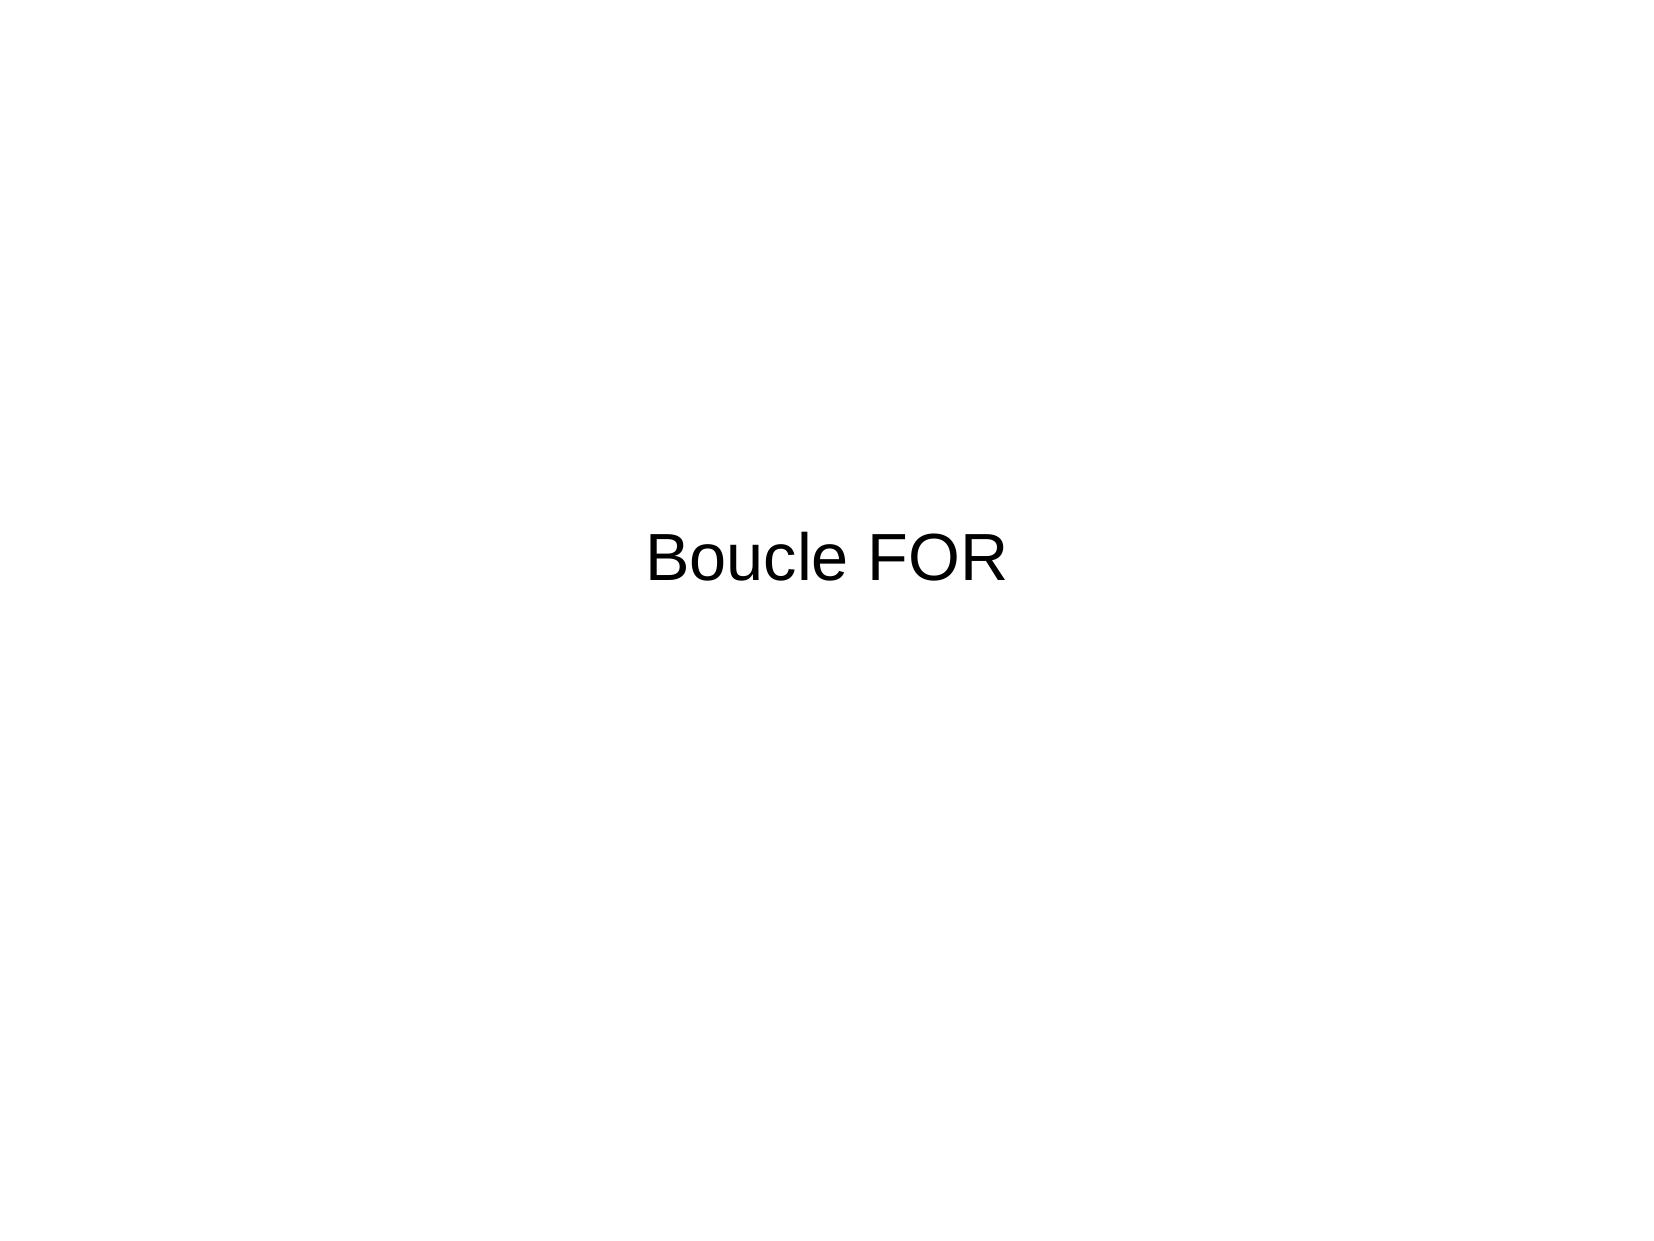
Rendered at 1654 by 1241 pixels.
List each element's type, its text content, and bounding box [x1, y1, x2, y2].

subtitle Boucle FOR [82, 47, 1571, 1217]
